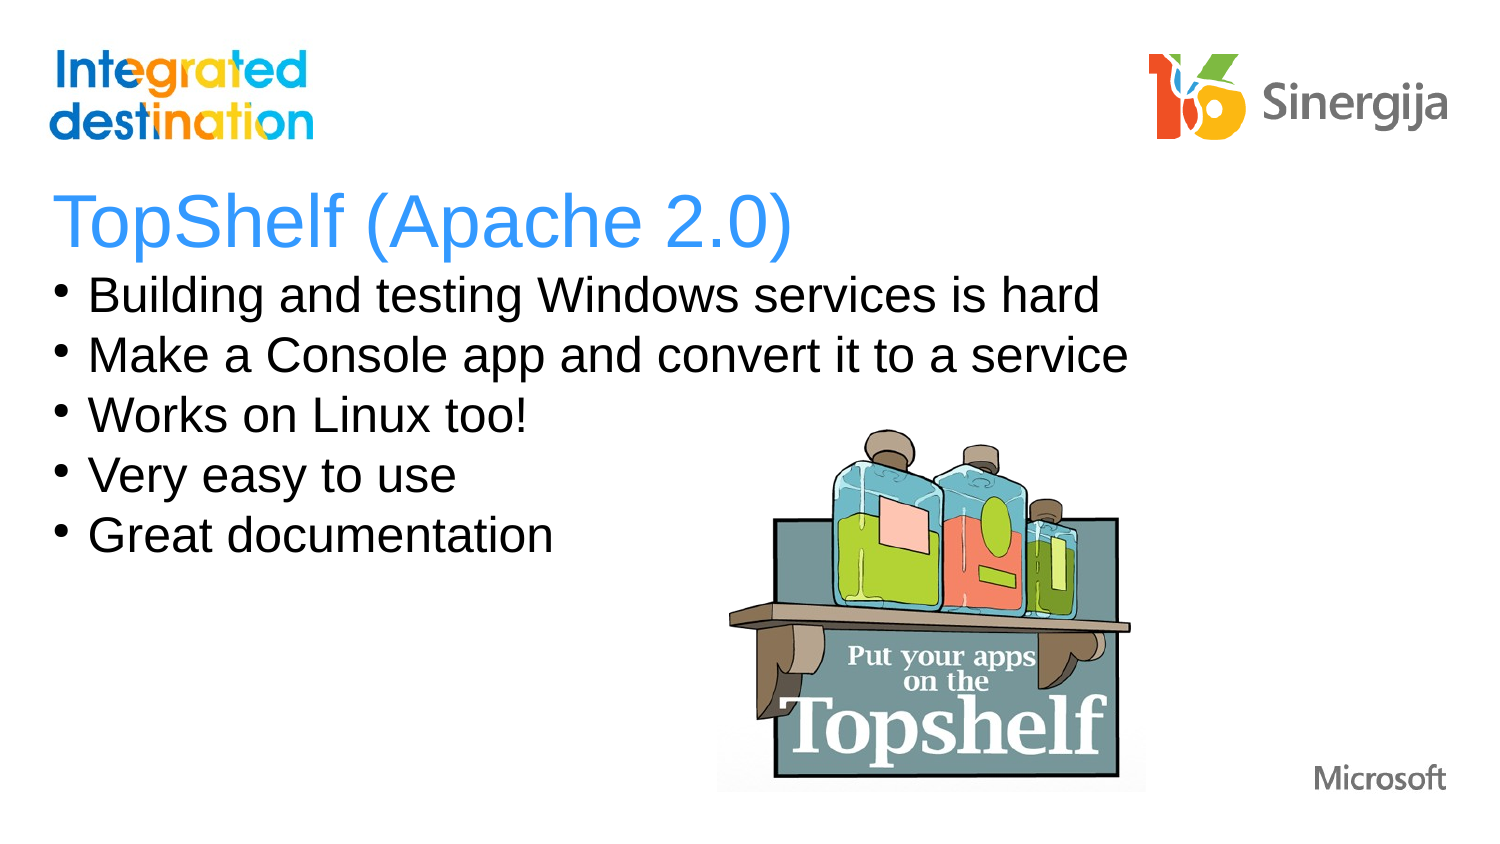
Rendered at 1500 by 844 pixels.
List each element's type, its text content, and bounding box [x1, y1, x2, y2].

picture [0, 0, 313, 140]
text_box TopShelf (Apache 2.0) Building and testing Windows services is hard Make a Console app and convert it to a service Works on Linux too! Very easy to use Great documentation [37, 165, 1439, 815]
picture [717, 418, 1146, 792]
picture [1149, 0, 1500, 140]
picture [1315, 764, 1500, 844]
